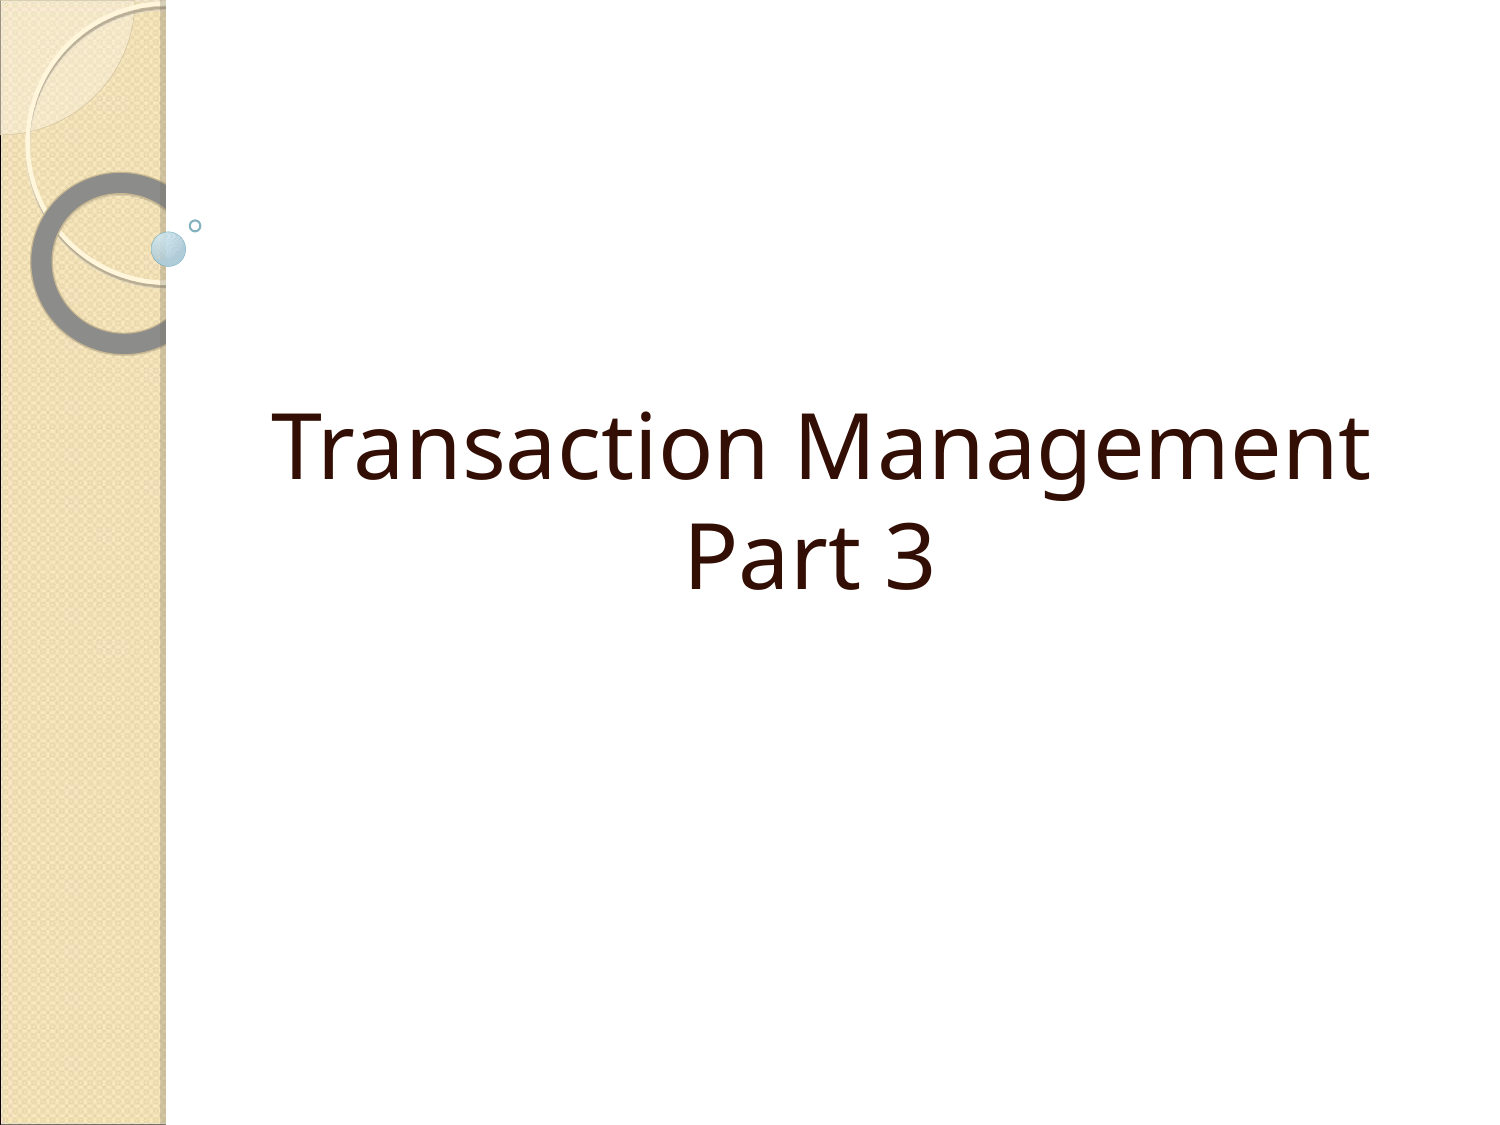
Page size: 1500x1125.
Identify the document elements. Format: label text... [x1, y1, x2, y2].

subtitle Transaction Management Part 3 [212, 387, 1428, 522]
